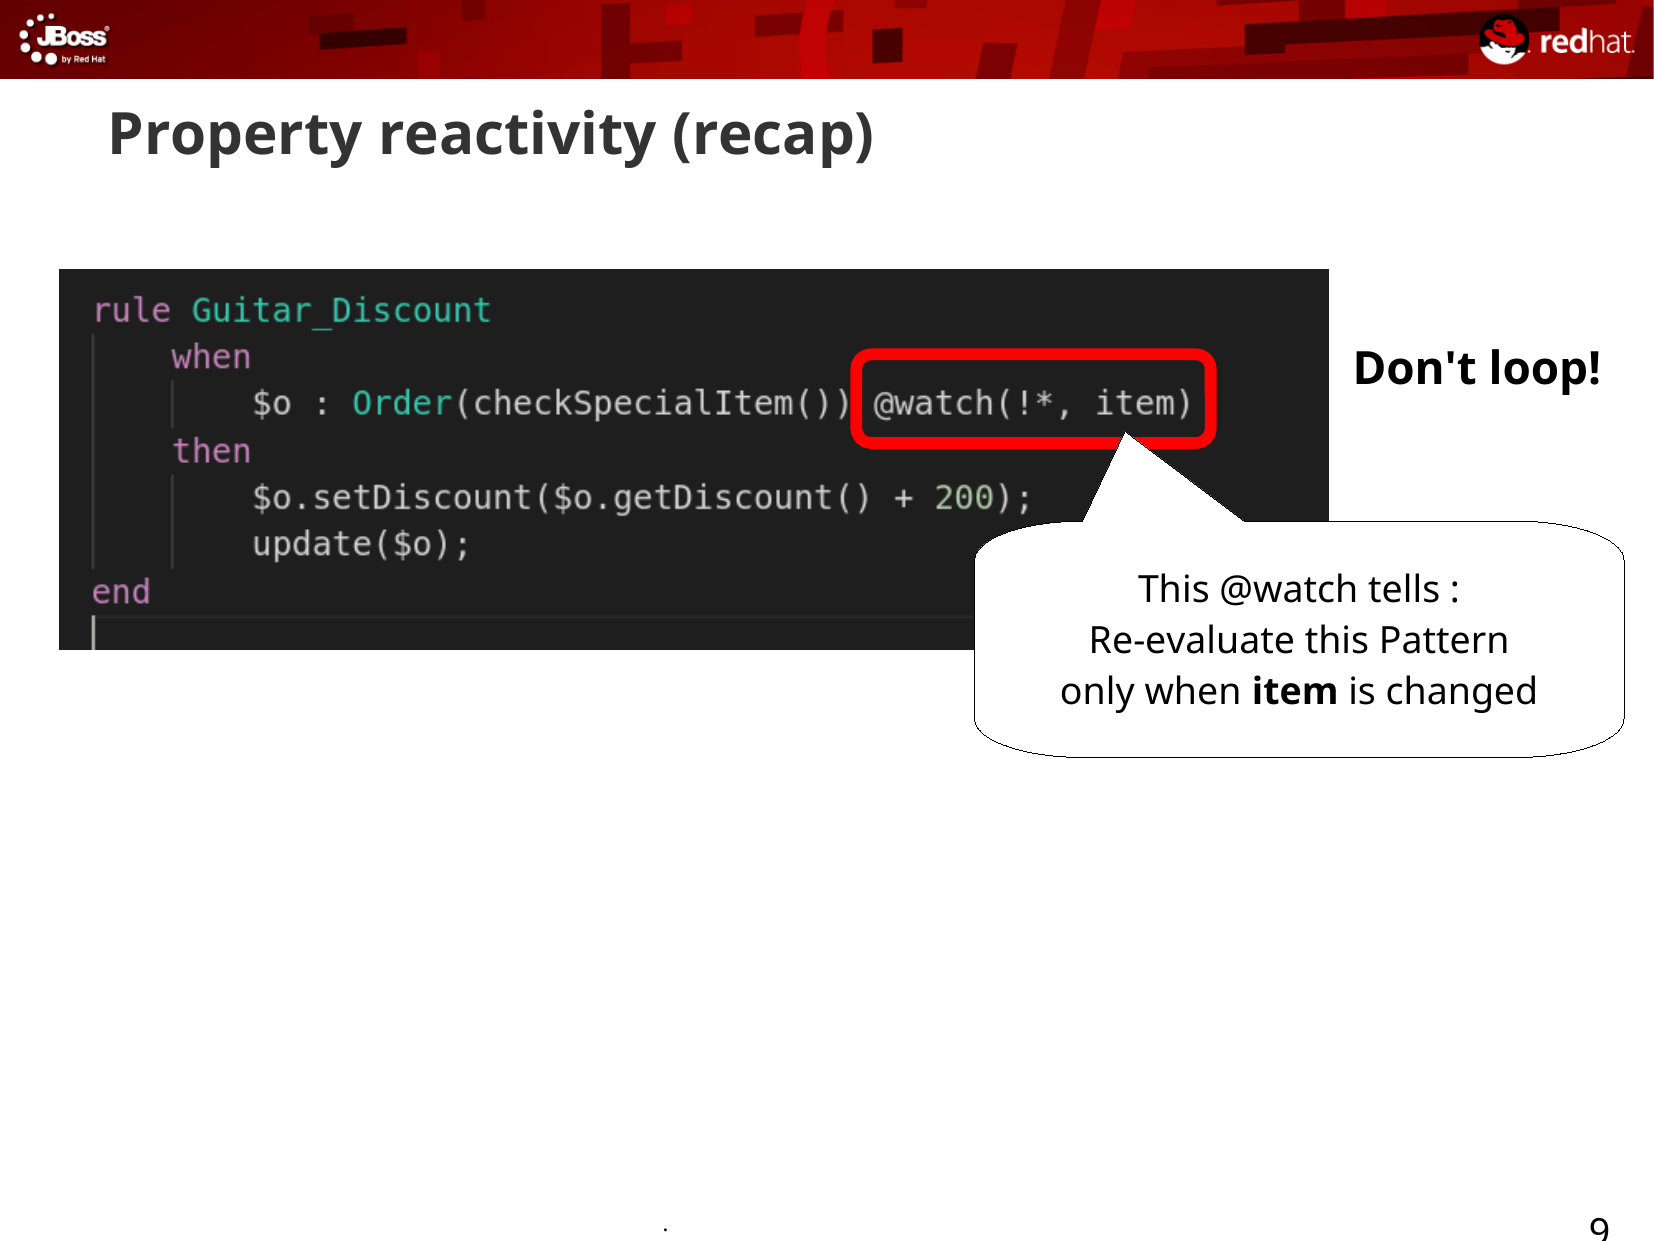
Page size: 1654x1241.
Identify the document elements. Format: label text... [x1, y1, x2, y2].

text_box This @watch tells : Re-evaluate this Pattern only when item is changed [974, 431, 1625, 758]
picture [863, 361, 1204, 437]
text_box Don't loop! [1328, 312, 1654, 414]
picture [0, 0, 1654, 79]
title Property reactivity (recap) [107, 63, 1477, 200]
picture [59, 269, 1329, 650]
